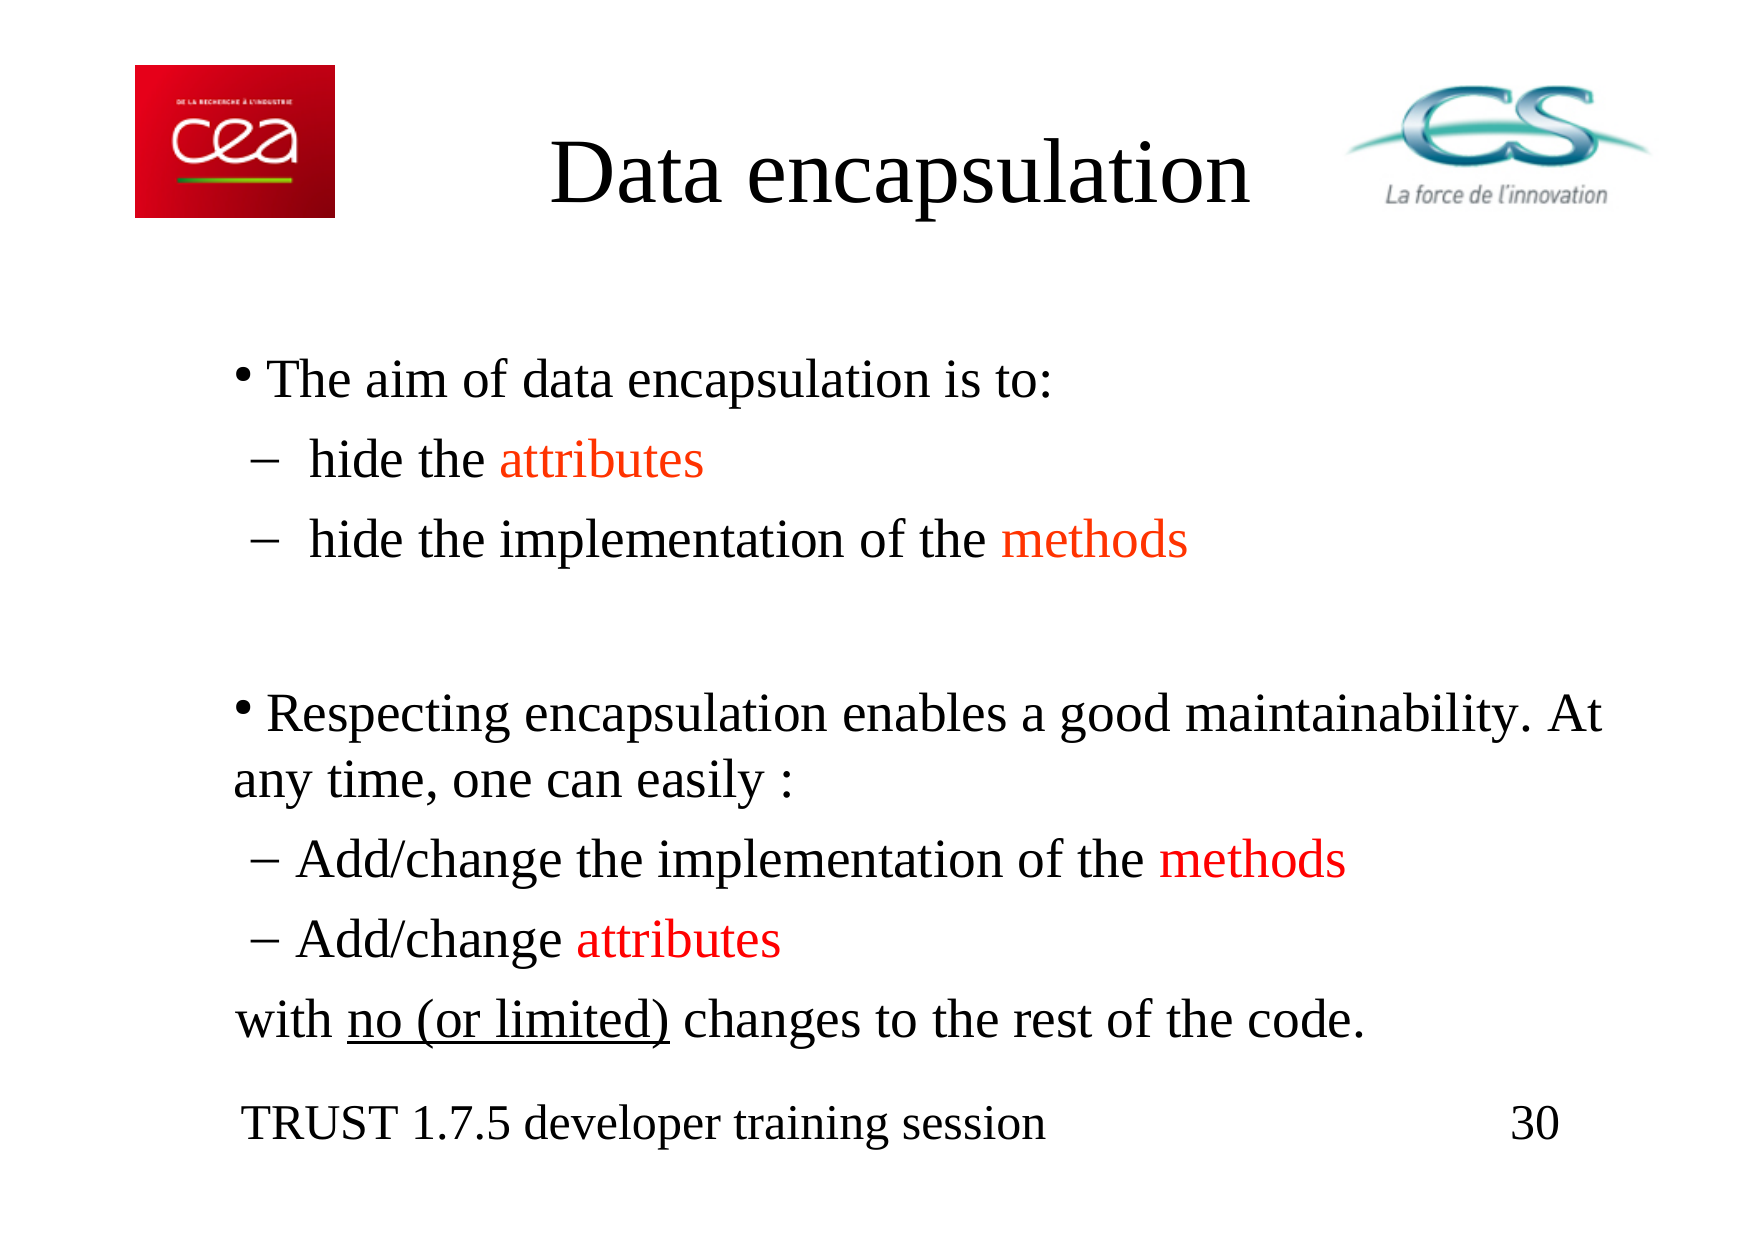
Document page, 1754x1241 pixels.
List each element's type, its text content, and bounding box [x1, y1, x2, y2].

list The aim of data encapsulation is to: hide the attributes hide the implementation of the methods Respecting encapsulation enables a good maintainability. At any time, one can easily : Add/change the implementation of the methods Add/change attributes with no (or limited) changes to the rest of the code. [165, 252, 1636, 1063]
picture [1577, 73, 1662, 218]
picture [135, 65, 335, 218]
title Data encapsulation [225, 71, 1577, 252]
